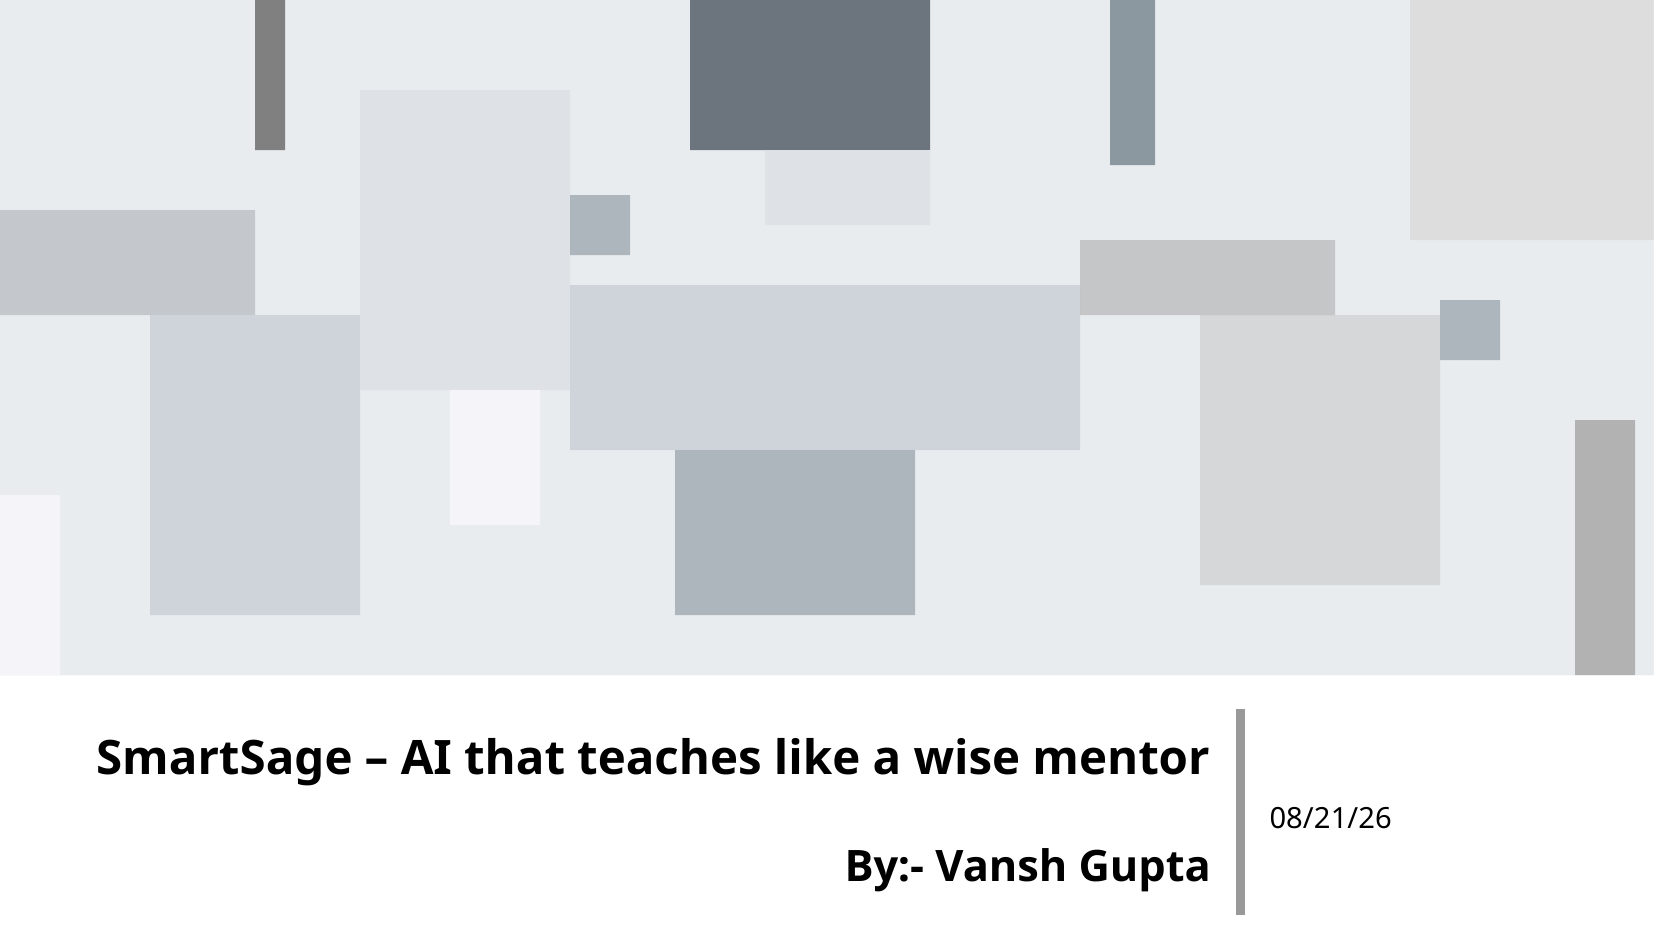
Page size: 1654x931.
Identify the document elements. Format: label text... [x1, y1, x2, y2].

subtitle By:- Vansh Gupta [59, 835, 1211, 895]
title SmartSage – AI that teaches like a wise mentor [59, 694, 1211, 819]
